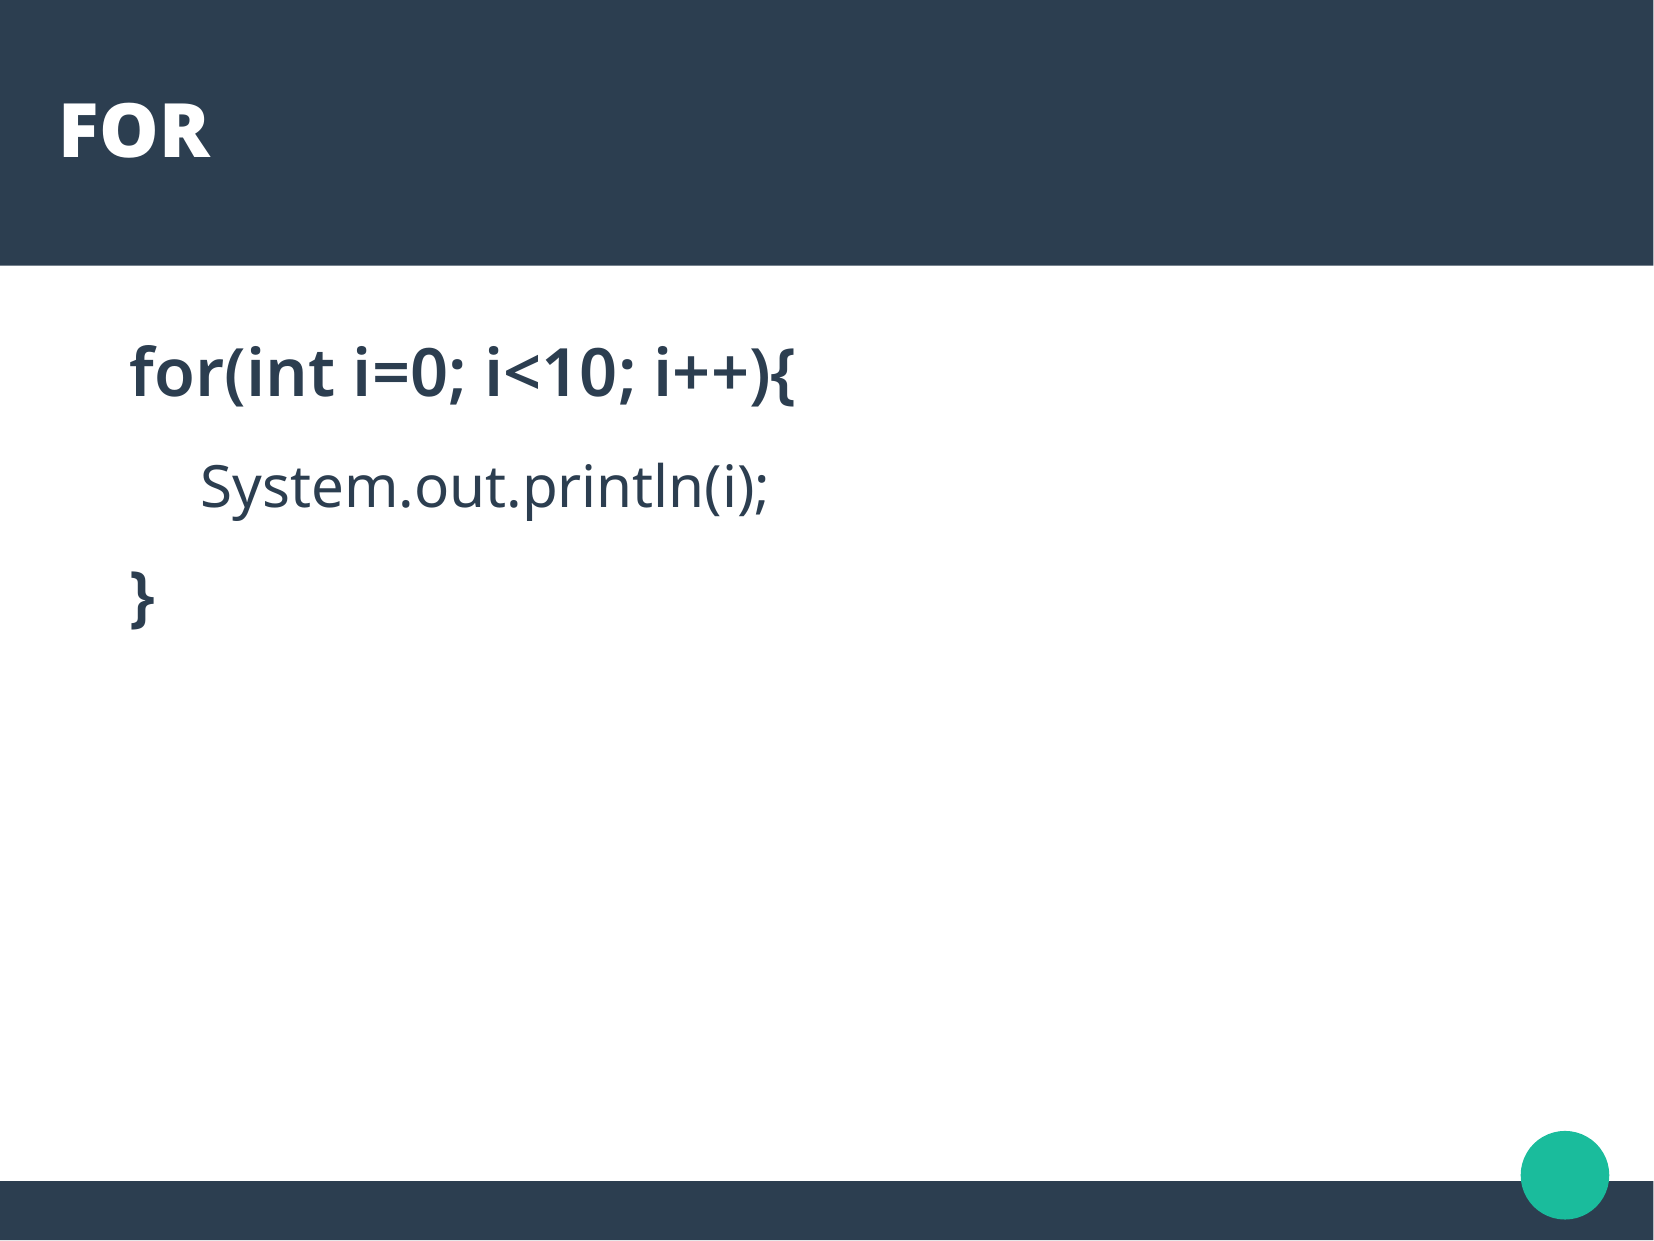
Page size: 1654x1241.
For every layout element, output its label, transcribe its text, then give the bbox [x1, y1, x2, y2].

title FOR [59, 49, 1595, 207]
list for(int i=0; i<10; i++){ System.out.println(i); } [59, 324, 1595, 1152]
